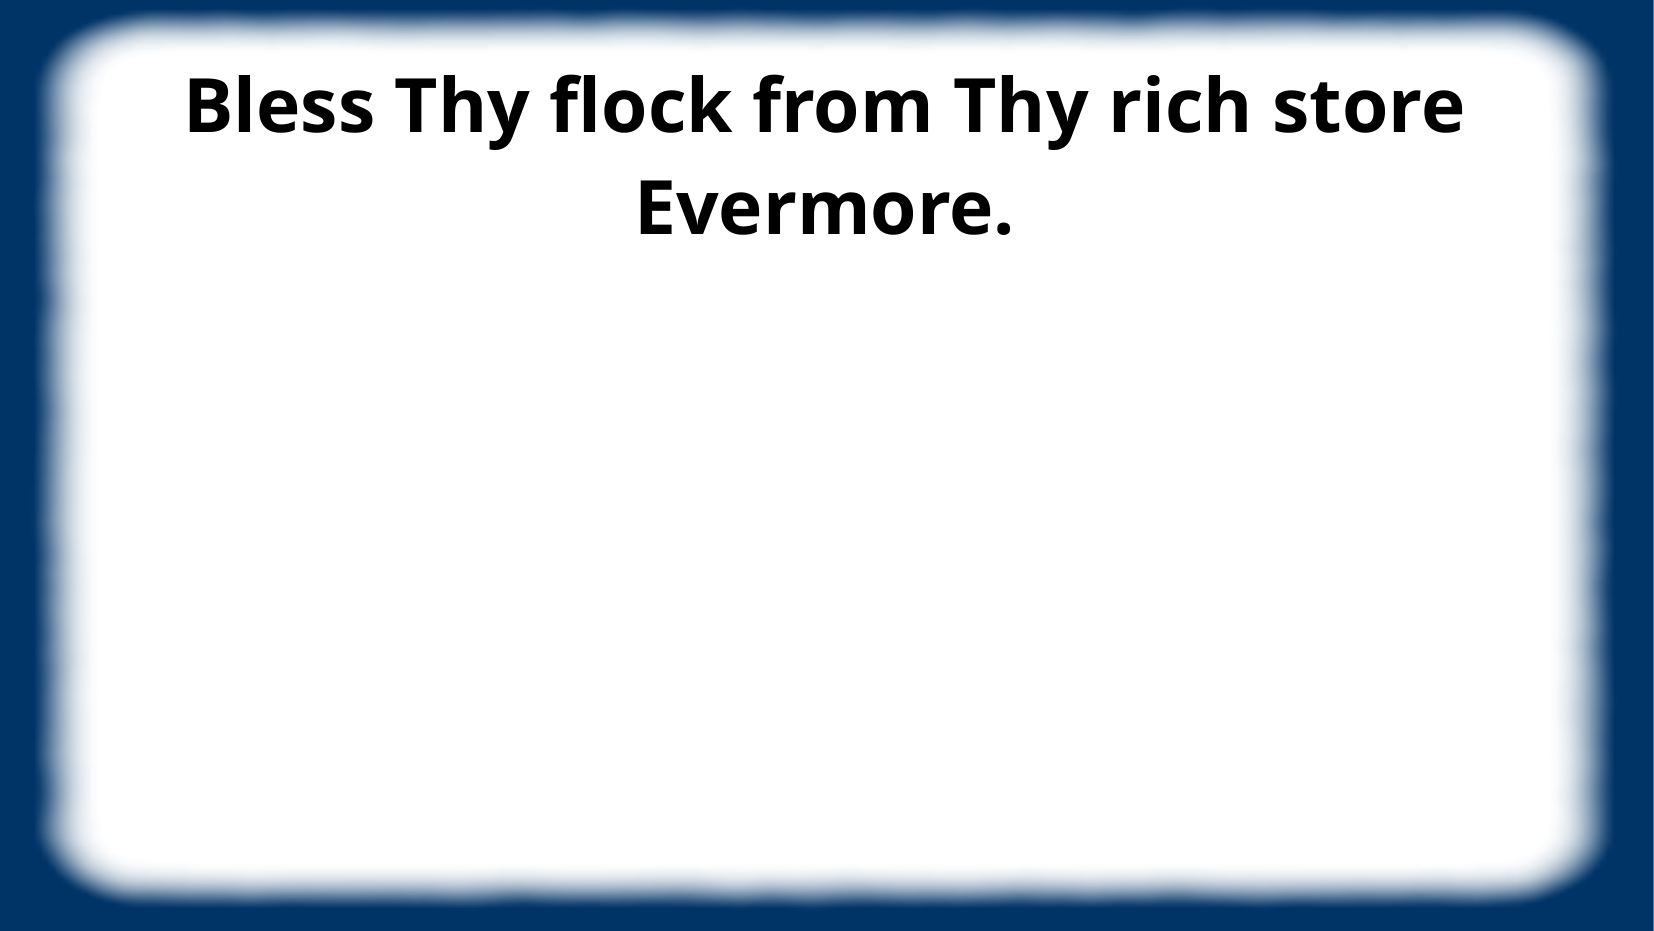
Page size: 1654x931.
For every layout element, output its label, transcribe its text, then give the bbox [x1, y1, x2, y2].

picture [0, 0, 1654, 931]
text_box Bless Thy flock from Thy rich store Evermore. [105, 45, 1546, 260]
